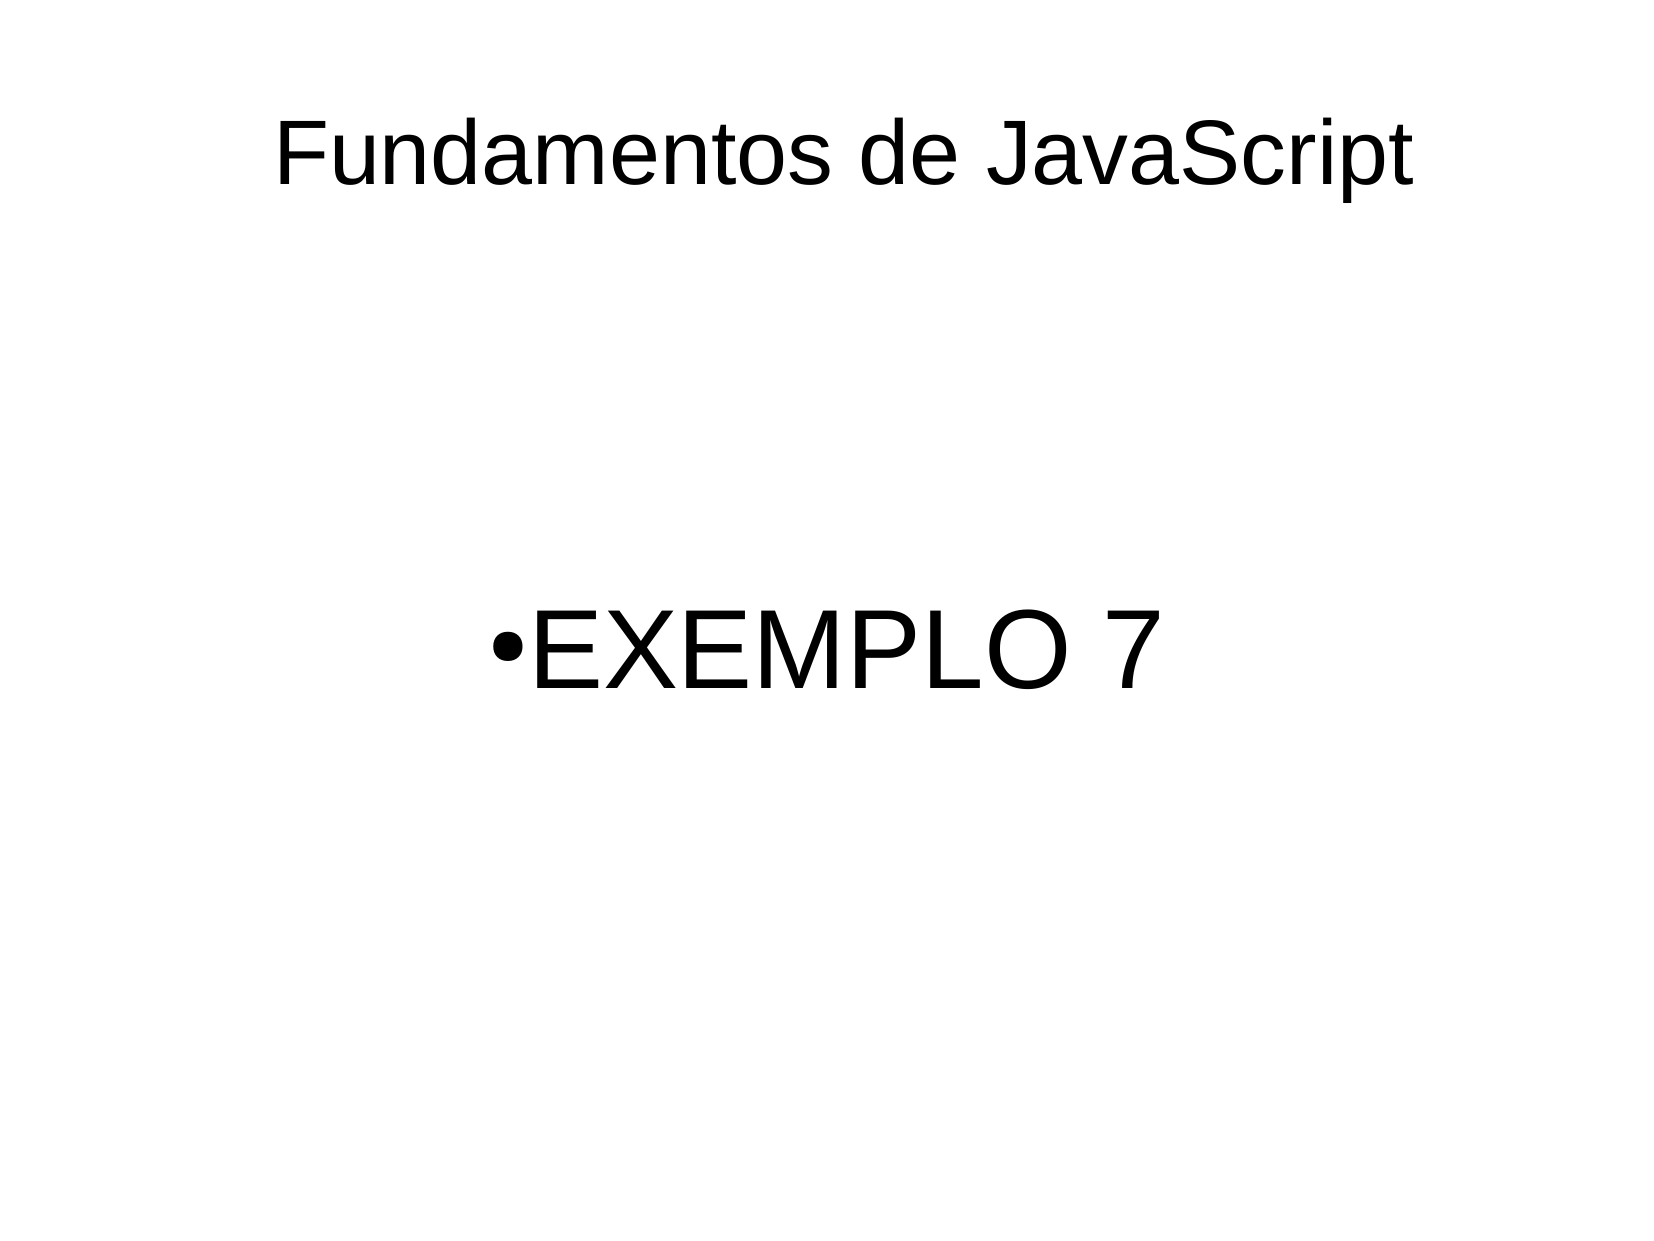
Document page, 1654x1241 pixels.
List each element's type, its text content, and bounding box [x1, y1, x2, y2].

subtitle EXEMPLO 7 [82, 290, 1571, 1010]
title Fundamentos de JavaScript [82, 49, 1571, 257]
